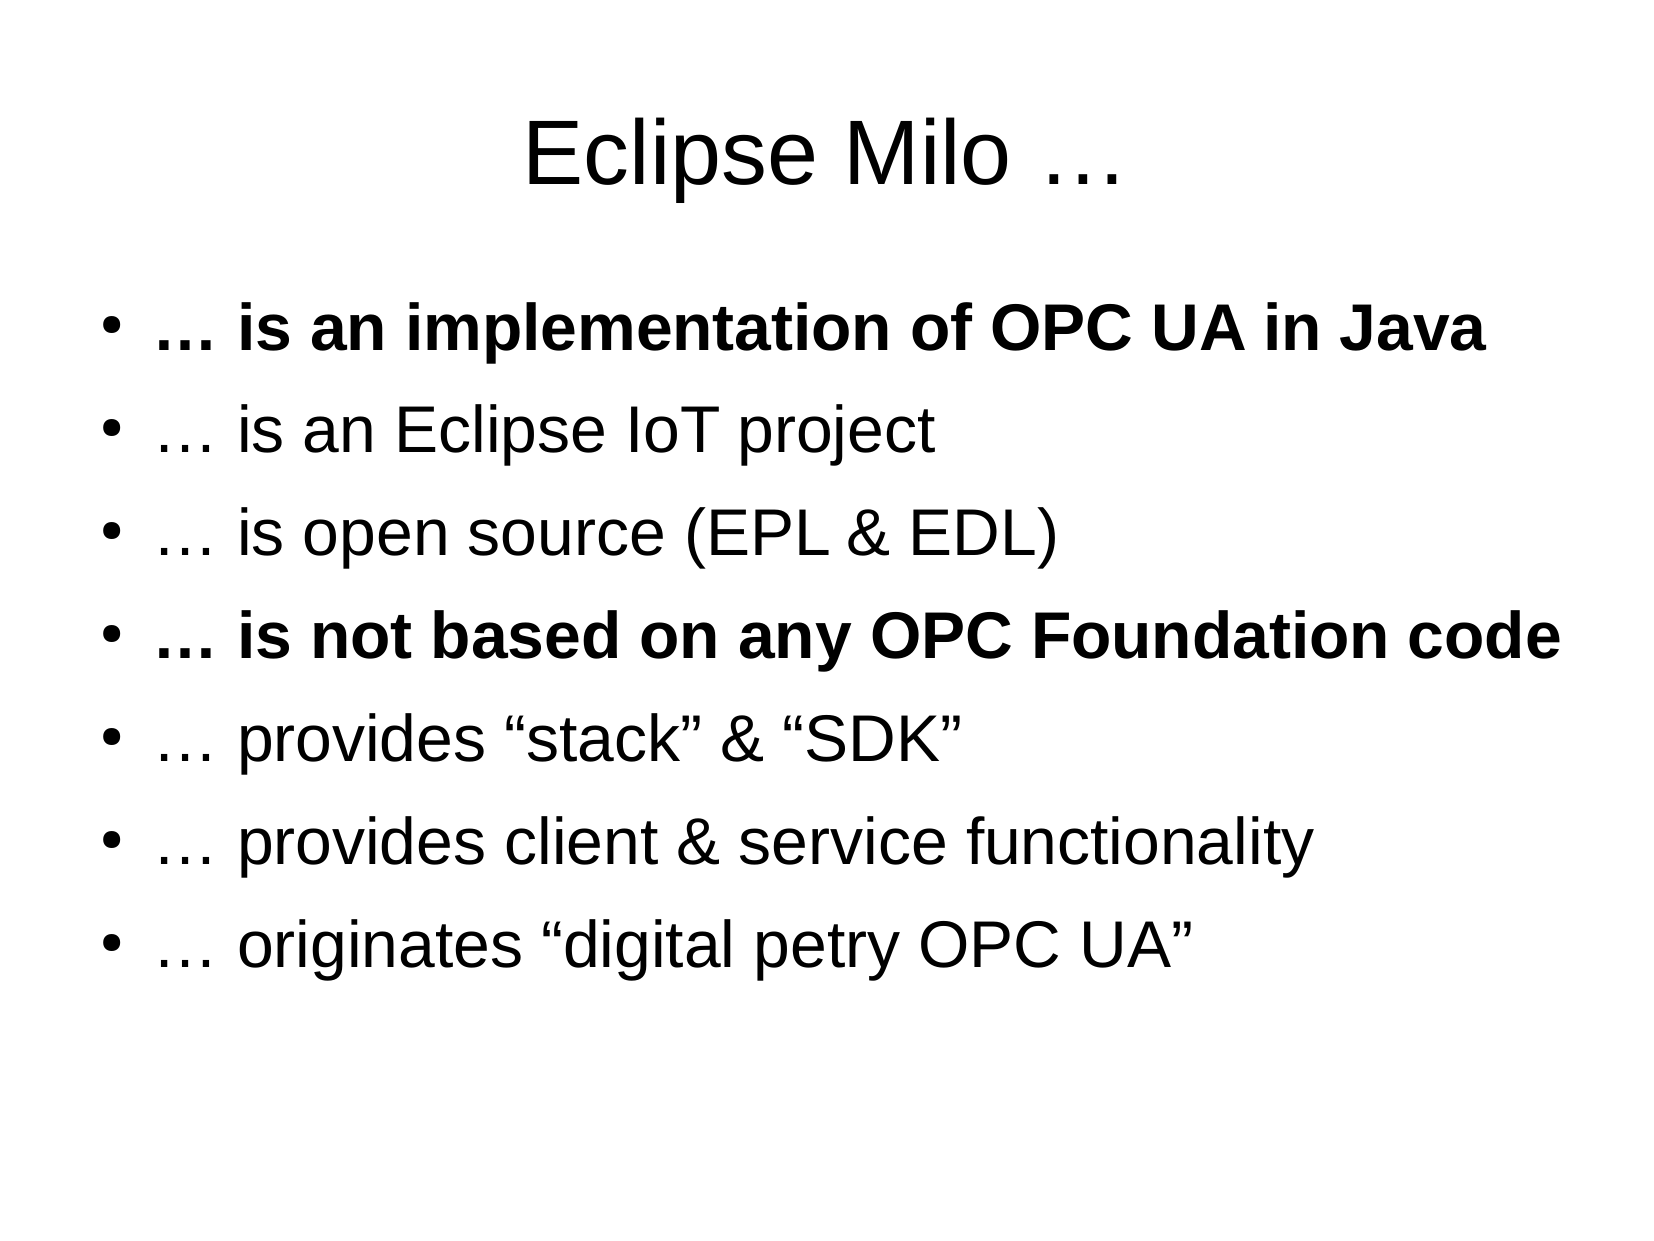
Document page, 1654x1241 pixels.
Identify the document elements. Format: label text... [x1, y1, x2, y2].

title Eclipse Milo … [82, 49, 1571, 257]
list … is an implementation of OPC UA in Java … is an Eclipse IoT project … is open source (EPL & EDL) … is not based on any OPC Foundation code … provides “stack” & “SDK” … provides client & service functionality … originates “digital petry OPC UA” [82, 290, 1571, 1010]
